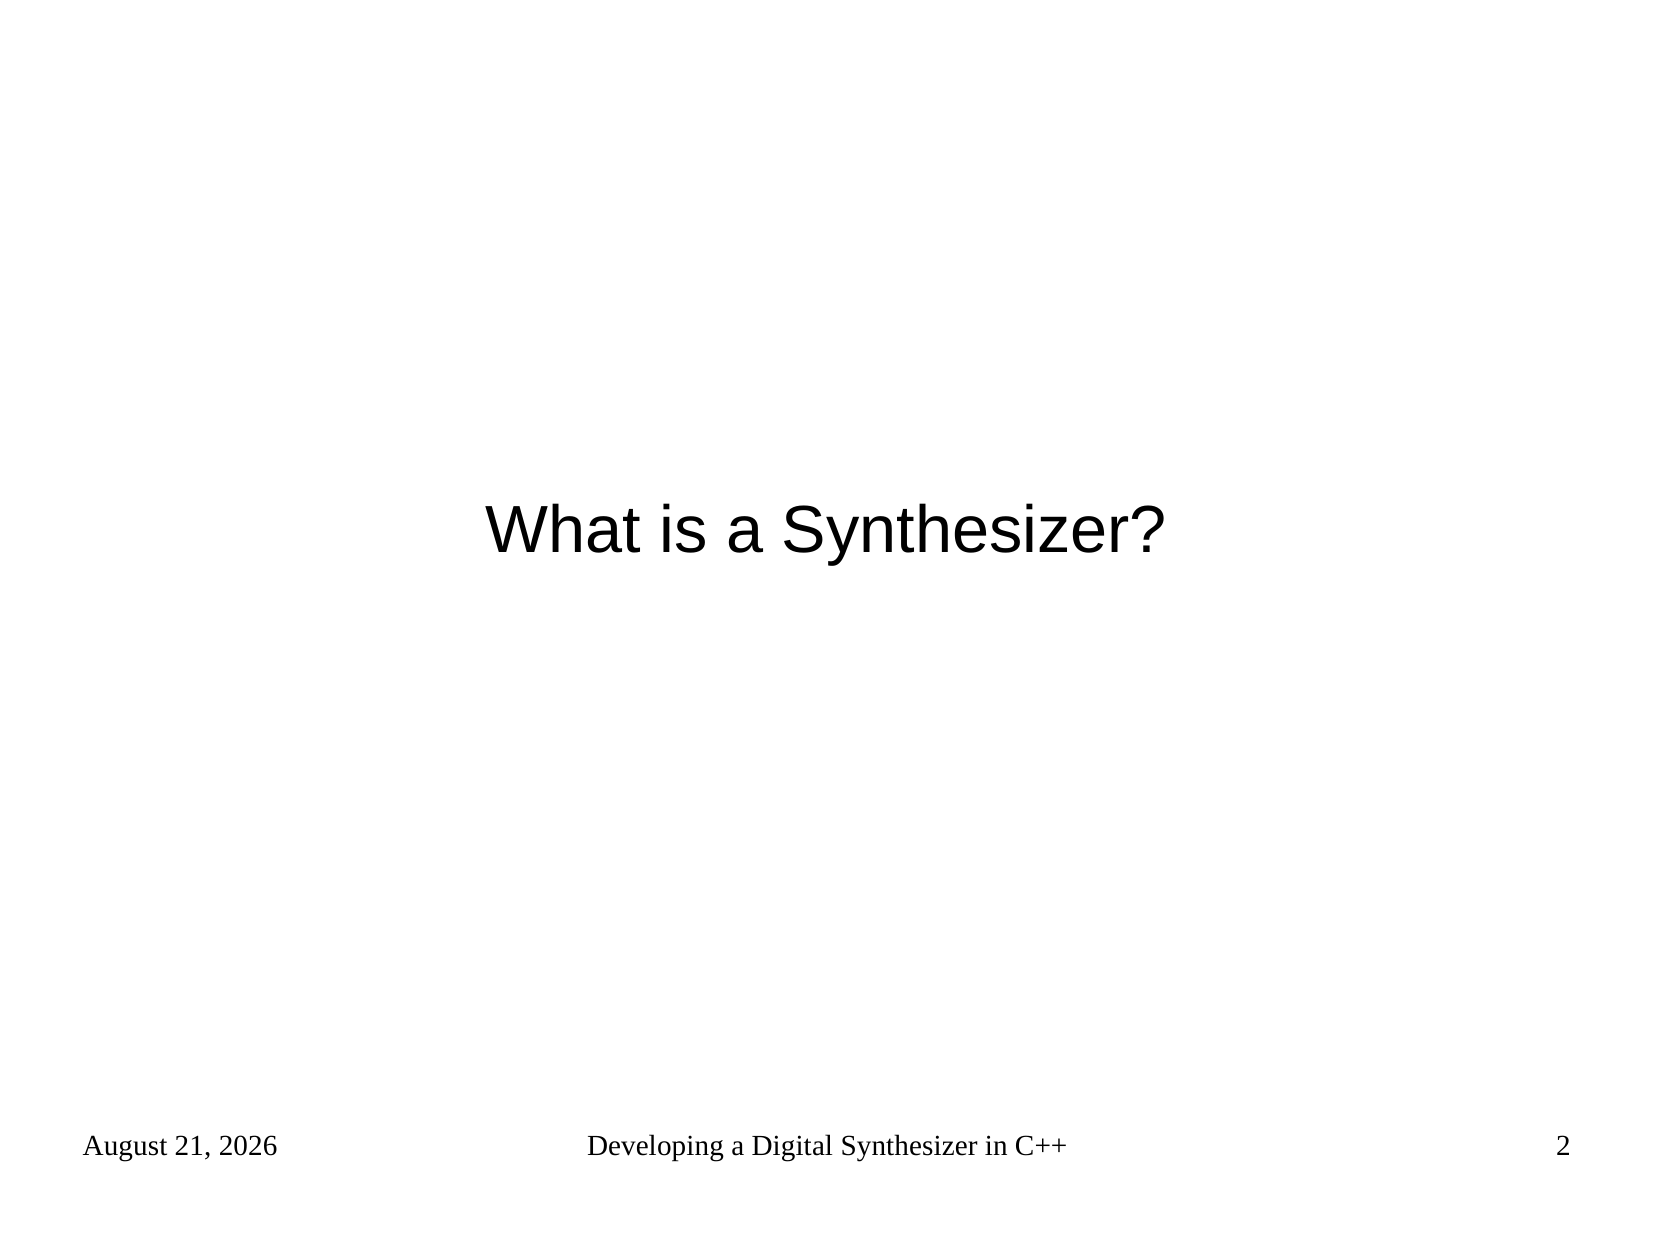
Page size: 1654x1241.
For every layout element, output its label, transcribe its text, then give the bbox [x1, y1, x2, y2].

subtitle What is a Synthesizer? [82, 49, 1571, 1010]
